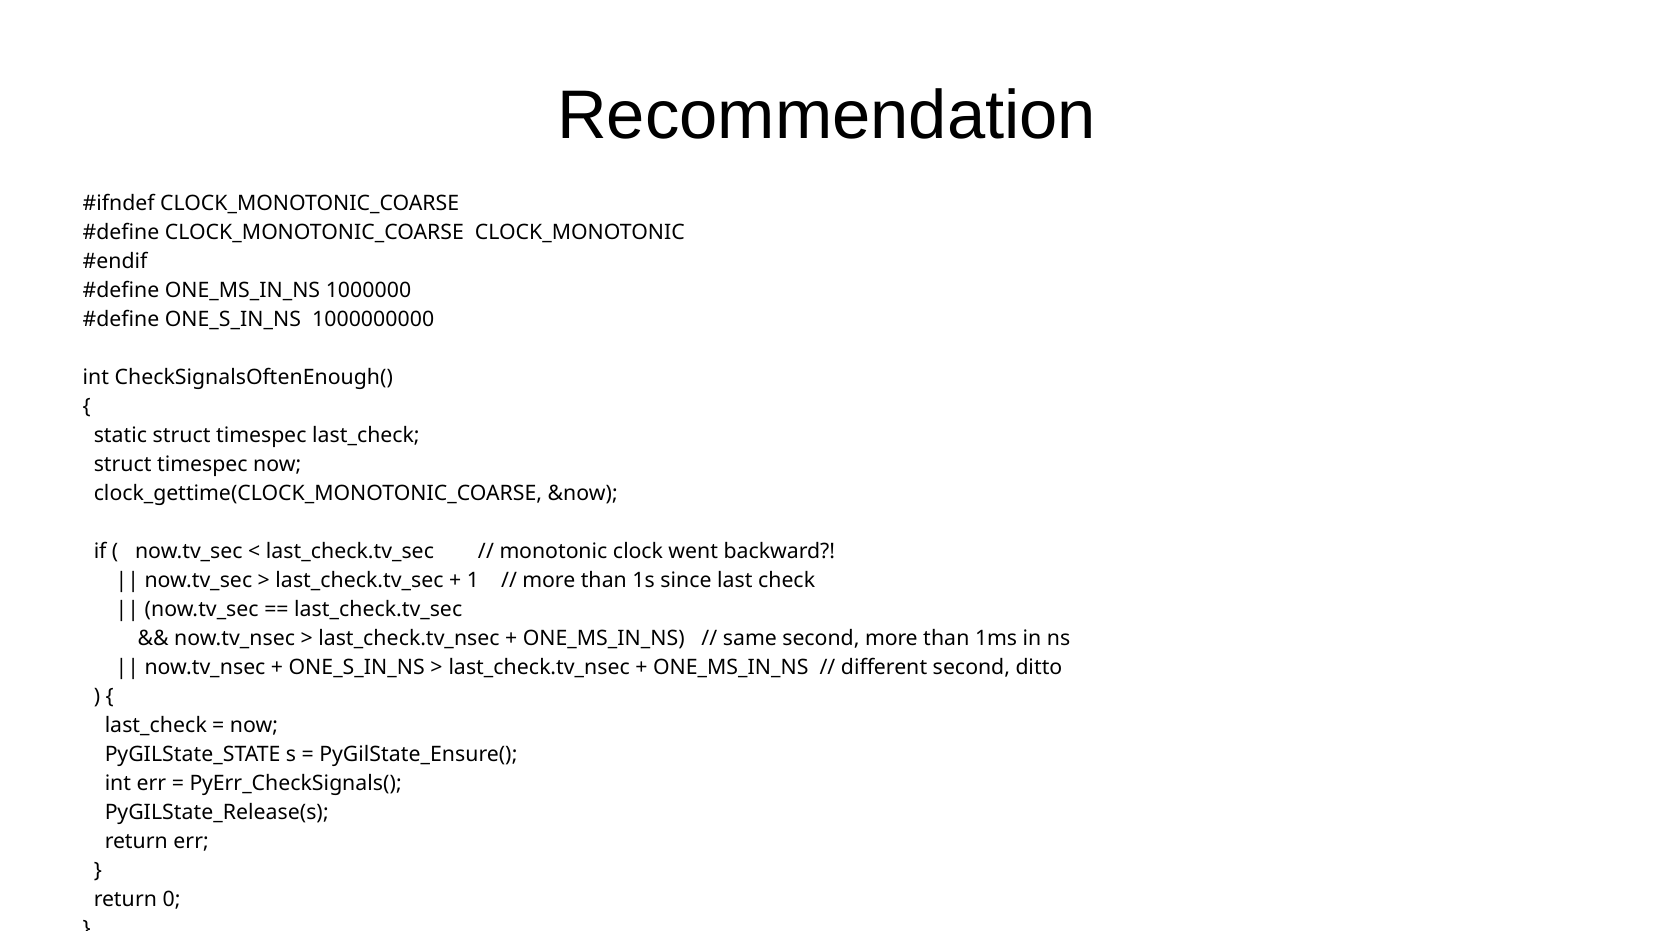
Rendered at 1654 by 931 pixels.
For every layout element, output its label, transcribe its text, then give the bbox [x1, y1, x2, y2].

list #ifndef CLOCK_MONOTONIC_COARSE #define CLOCK_MONOTONIC_COARSE CLOCK_MONOTONIC #endif #define ONE_MS_IN_NS 1000000 #define ONE_S_IN_NS 1000000000 int CheckSignalsOftenEnough() { static struct timespec last_check; struct timespec now; clock_gettime(CLOCK_MONOTONIC_COARSE, &now); if ( now.tv_sec < last_check.tv_sec // monotonic clock went backward?! || now.tv_sec > last_check.tv_sec + 1 // more than 1s since last check || (now.tv_sec == last_check.tv_sec && now.tv_nsec > last_check.tv_nsec + ONE_MS_IN_NS) // same second, more than 1ms in ns || now.tv_nsec + ONE_S_IN_NS > last_check.tv_nsec + ONE_MS_IN_NS // different second, ditto ) { last_check = now; PyGILState_STATE s = PyGilState_Ensure(); int err = PyErr_CheckSignals(); PyGILState_Release(s); return err; } return 0; } [82, 188, 1571, 931]
title Recommendation [82, 37, 1571, 188]
